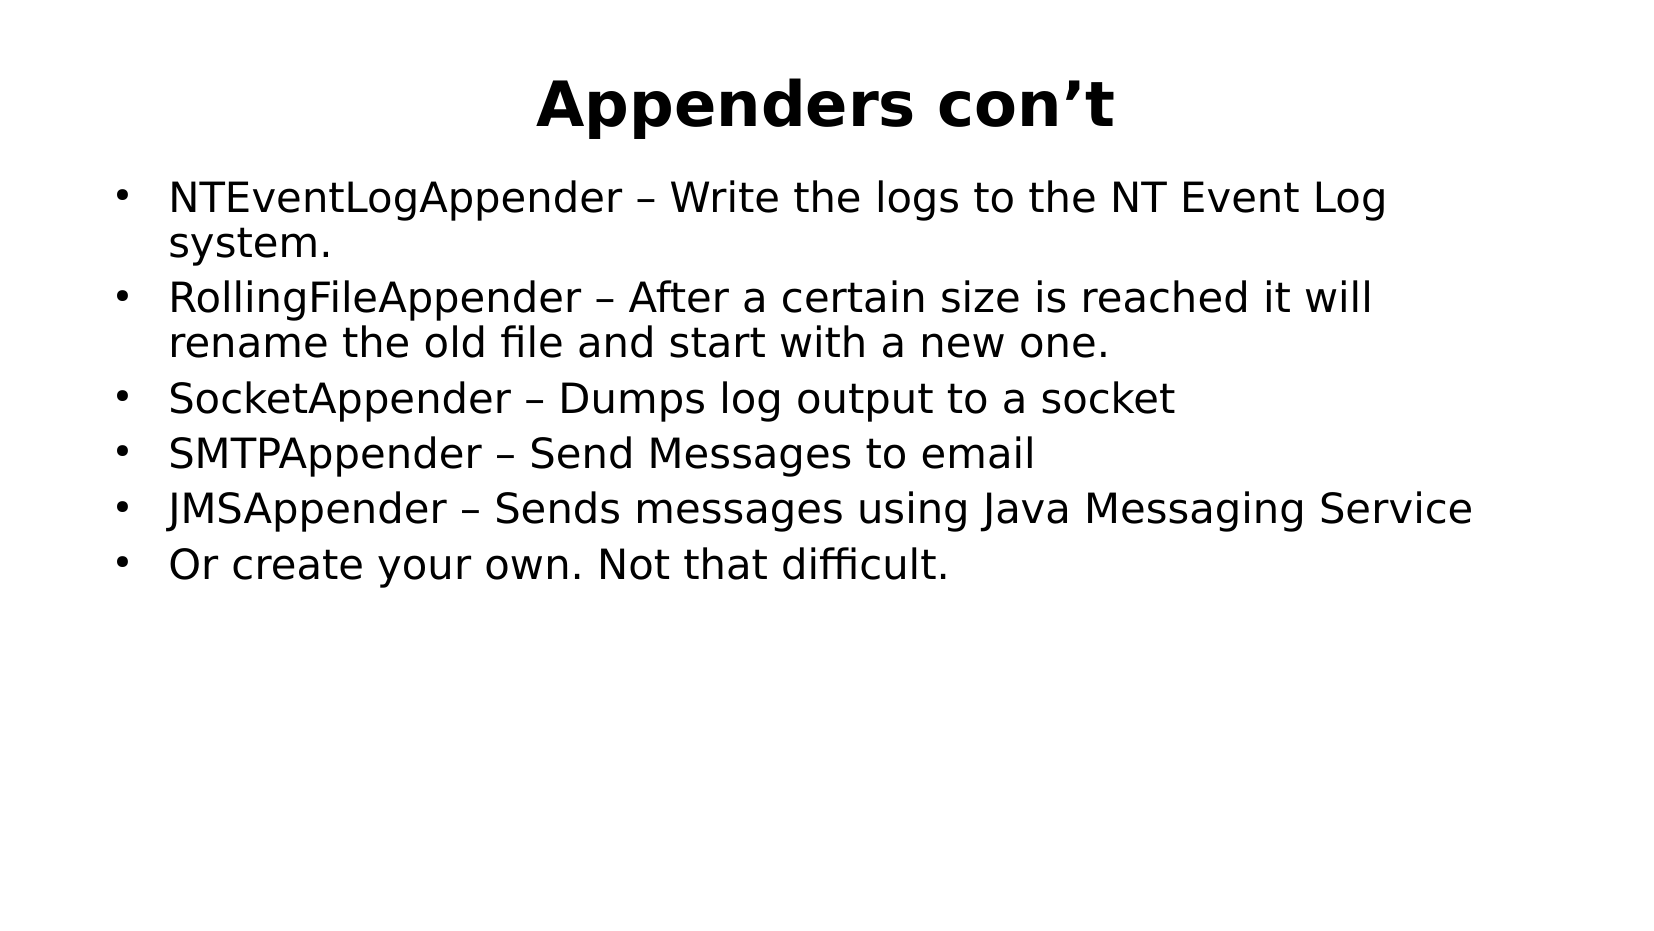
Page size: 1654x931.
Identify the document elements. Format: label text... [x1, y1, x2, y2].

list NTEventLogAppender – Write the logs to the NT Event Log system. RollingFileAppender – After a certain size is reached it will rename the old file and start with a new one. SocketAppender – Dumps log output to a socket SMTPAppender – Send Messages to email JMSAppender – Sends messages using Java Messaging Service Or create your own. Not that difficult. [82, 168, 1538, 889]
title Appenders con’t [82, 36, 1571, 147]
